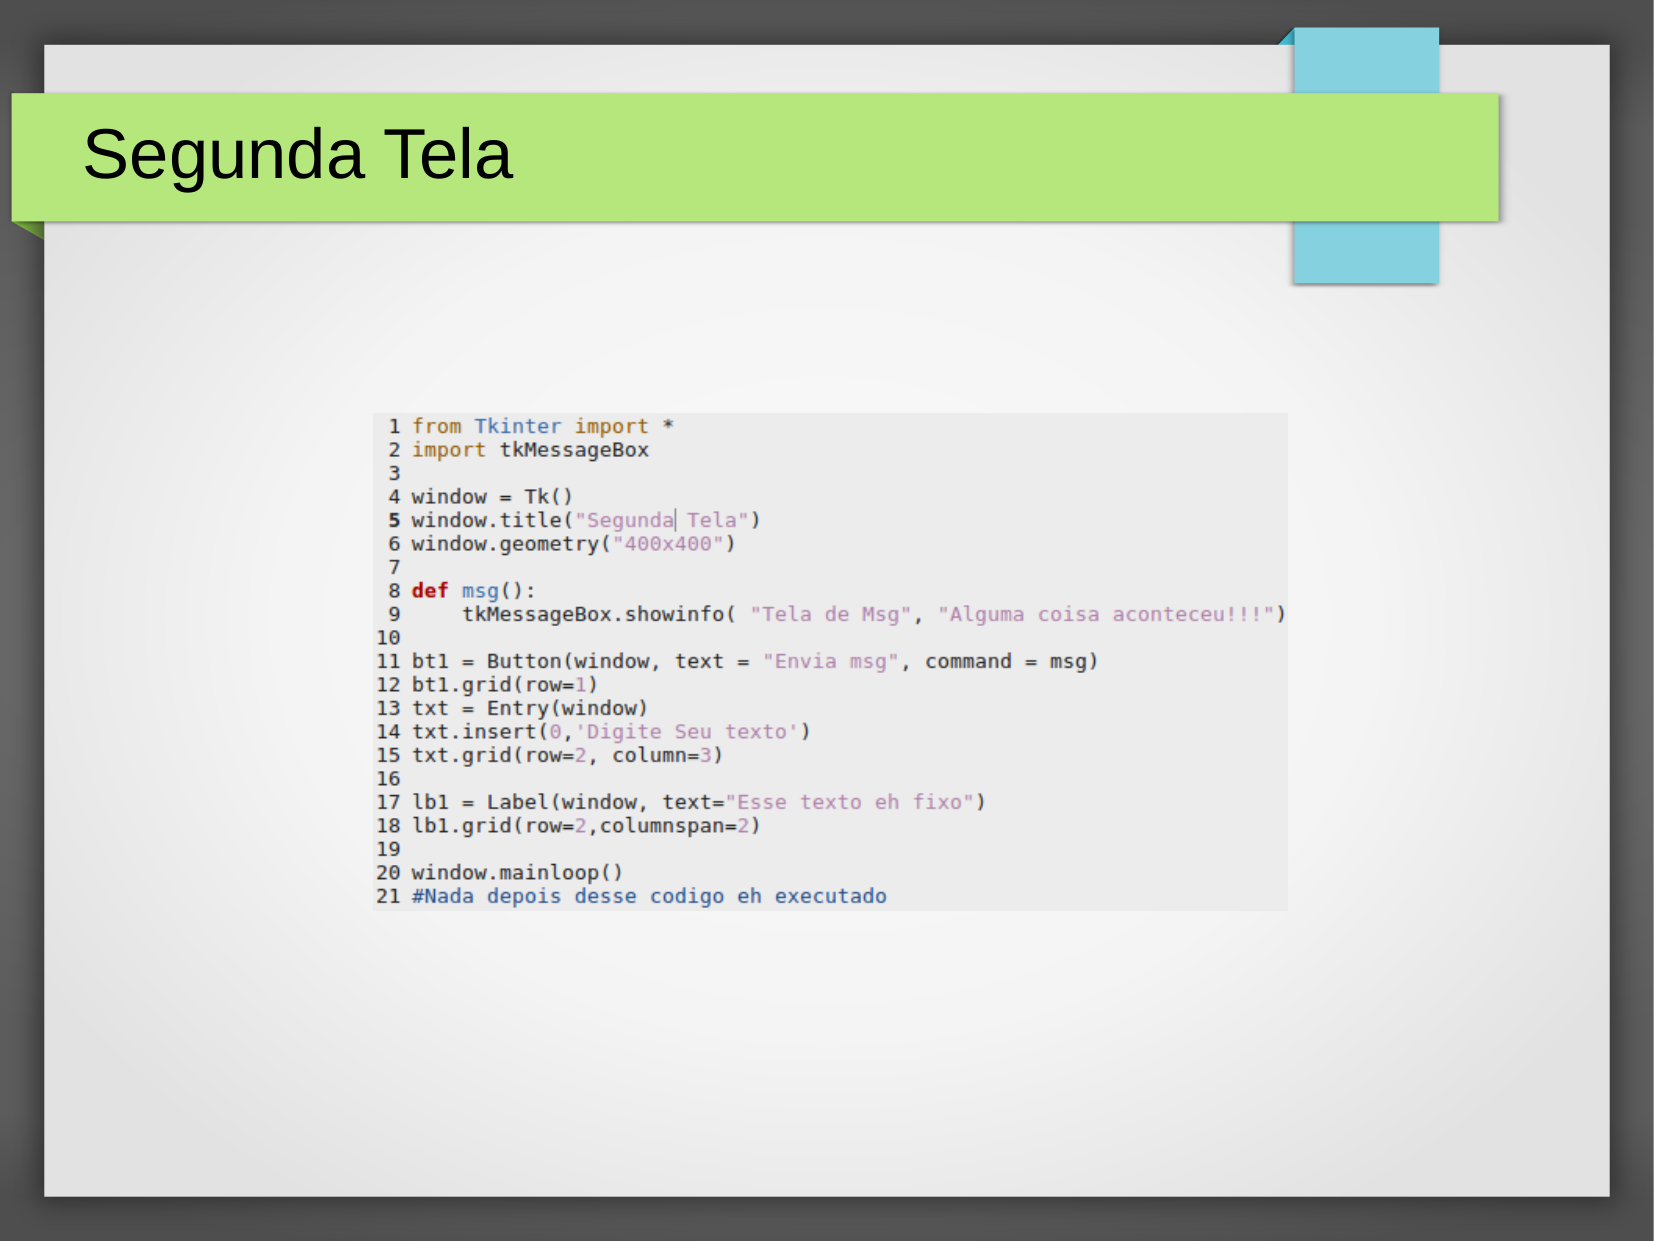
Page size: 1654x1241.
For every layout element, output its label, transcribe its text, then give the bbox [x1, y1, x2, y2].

title Segunda Tela [82, 94, 1264, 213]
picture [0, 0, 1654, 1241]
